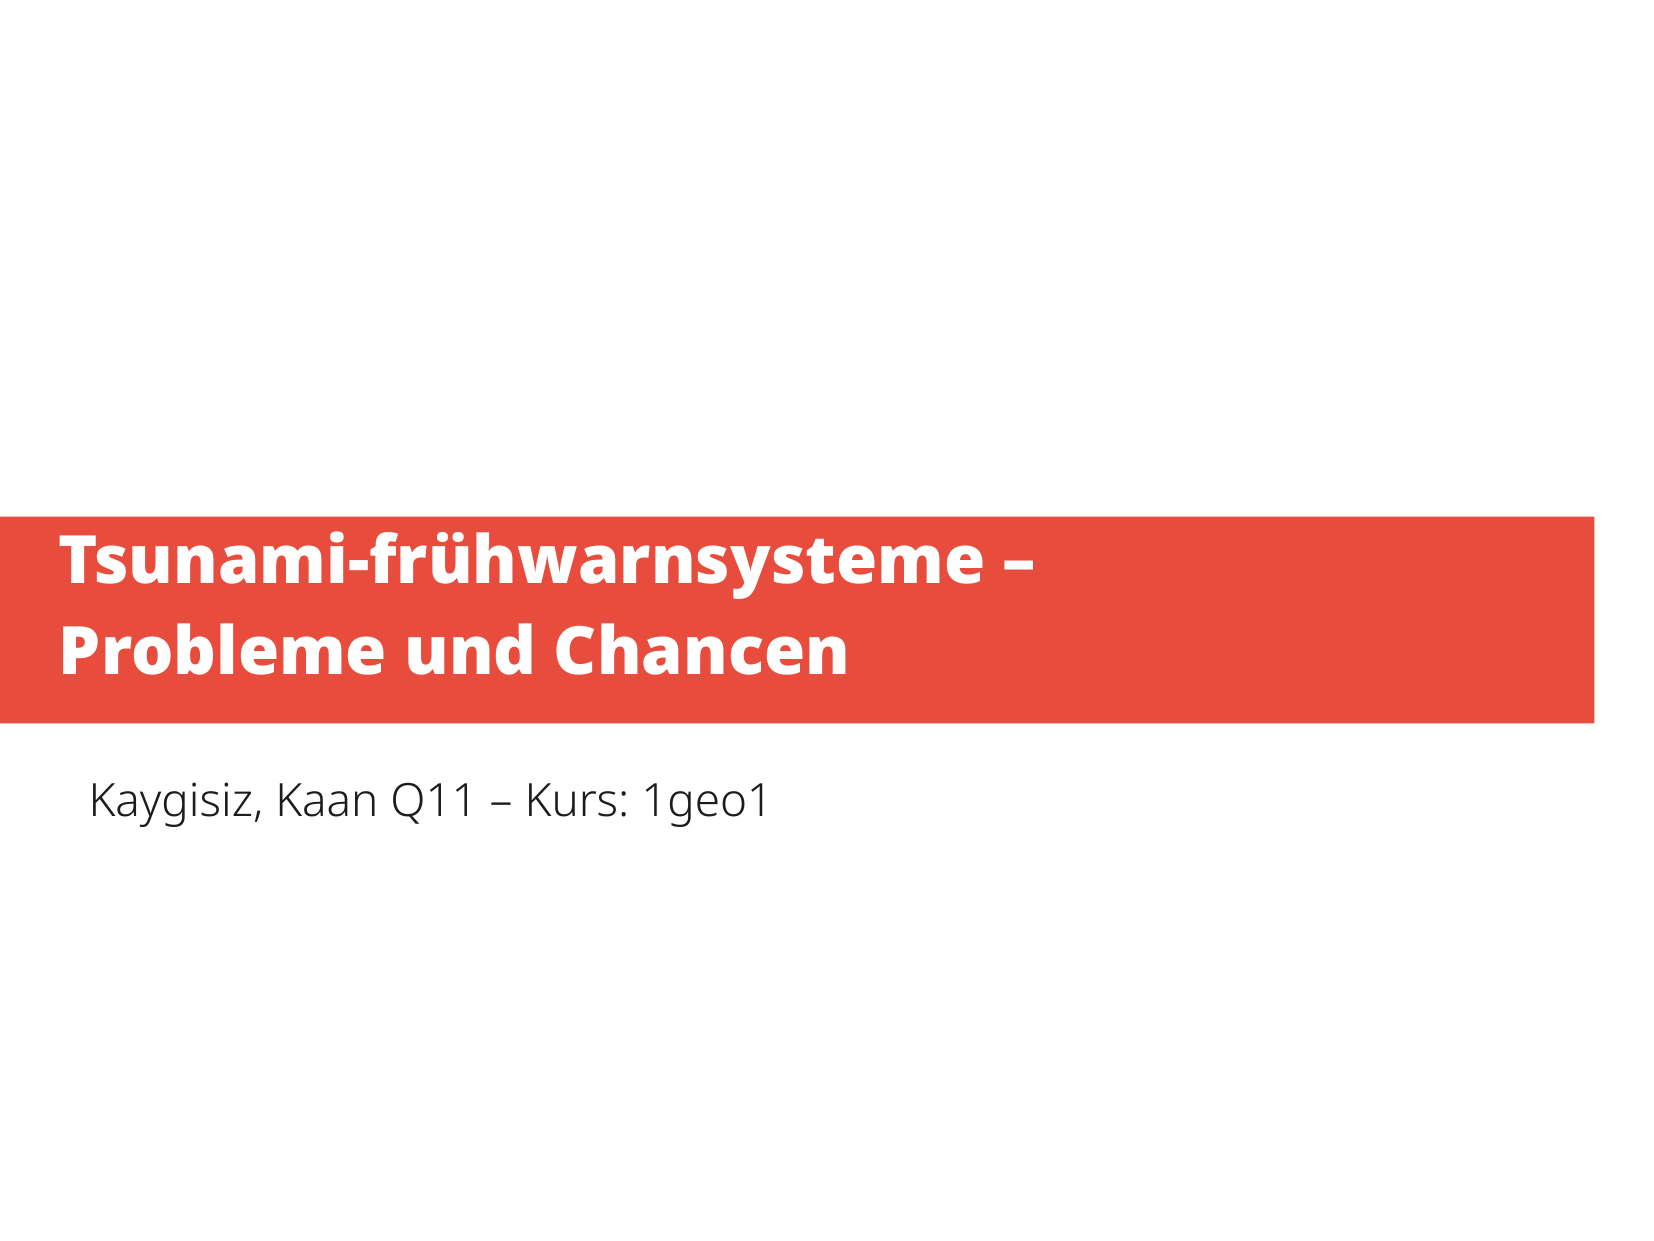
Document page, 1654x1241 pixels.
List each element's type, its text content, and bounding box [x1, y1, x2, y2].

subtitle Kaygisiz, Kaan Q11 – Kurs: 1geo1 [88, 767, 1595, 1182]
title Tsunami-frühwarnsysteme – Probleme und Chancen [59, 546, 1595, 694]
